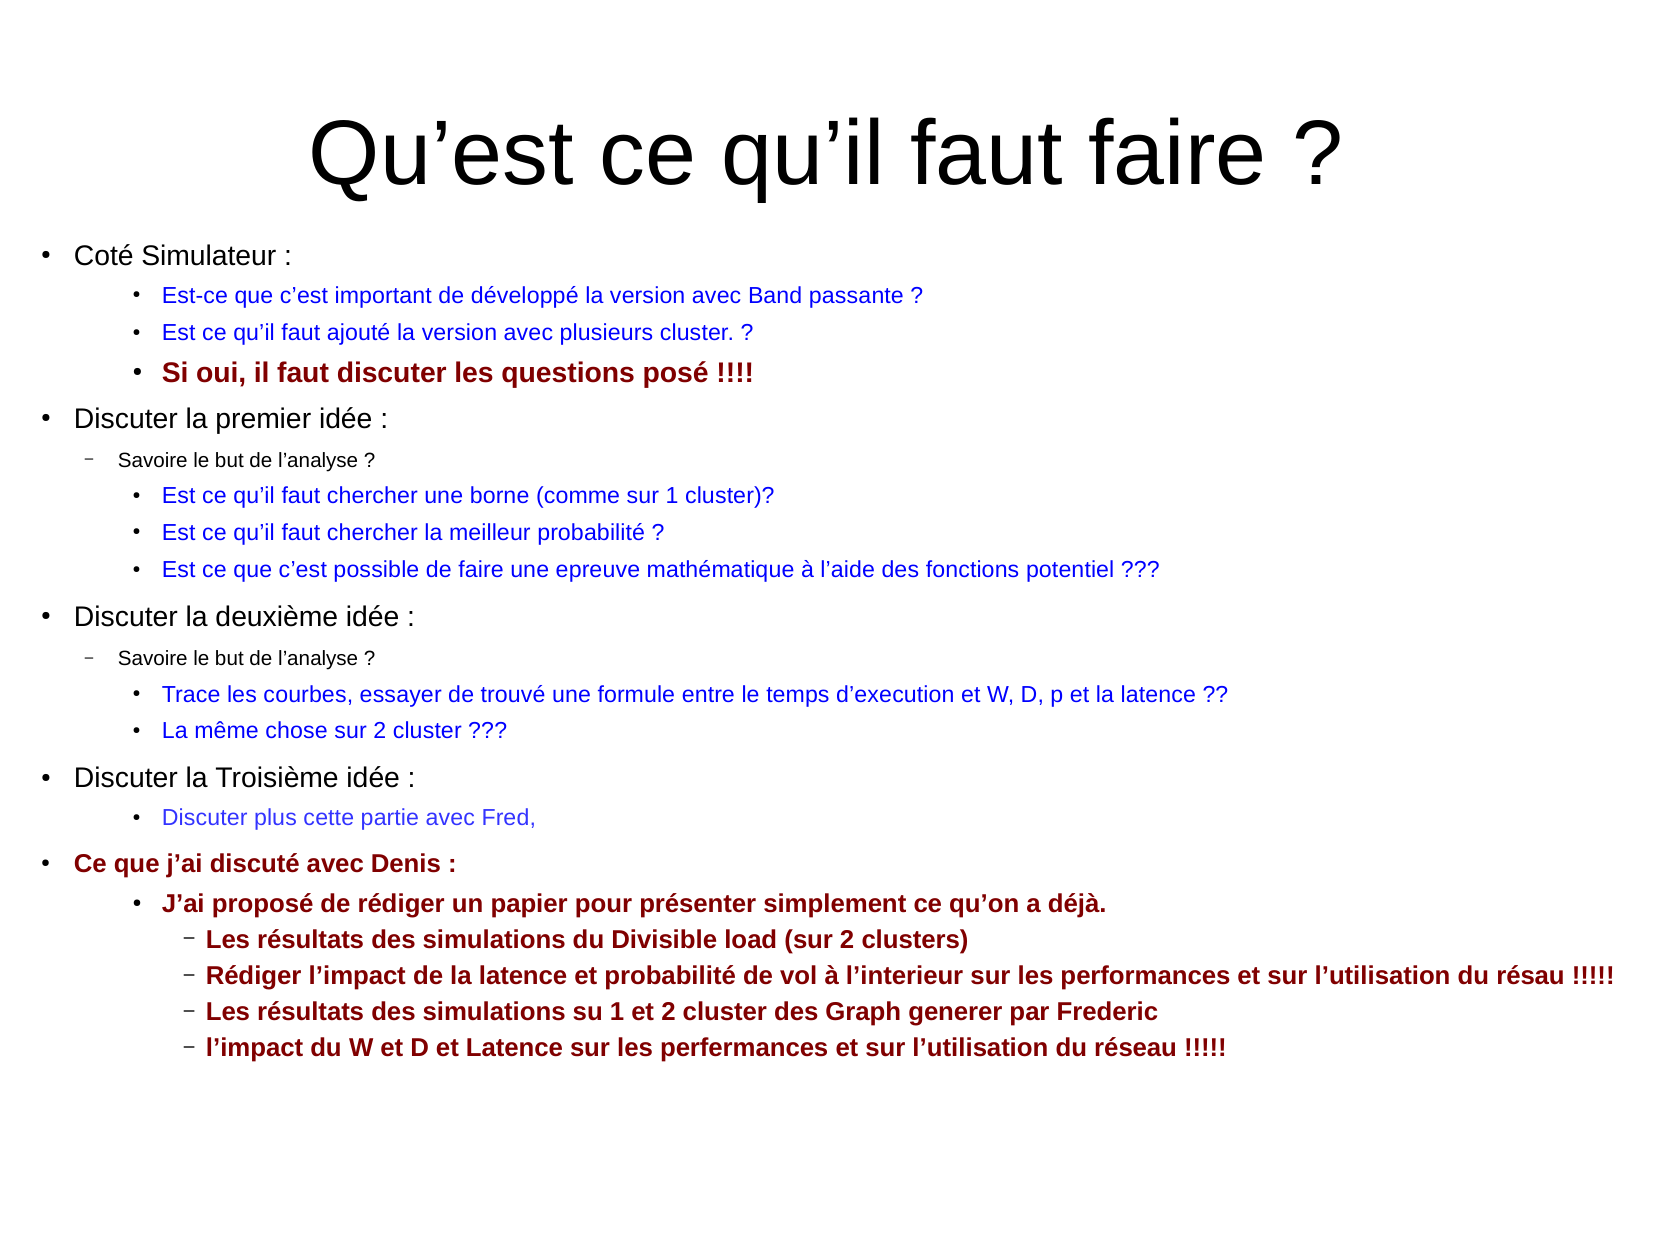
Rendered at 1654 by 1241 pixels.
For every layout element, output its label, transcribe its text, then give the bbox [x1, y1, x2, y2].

list Coté Simulateur : Est-ce que c’est important de développé la version avec Band passante ? Est ce qu’il faut ajouté la version avec plusieurs cluster. ? Si oui, il faut discuter les questions posé !!!! Discuter la premier idée : Savoire le but de l’analyse ? Est ce qu’il faut chercher une borne (comme sur 1 cluster)? Est ce qu’il faut chercher la meilleur probabilité ? Est ce que c’est possible de faire une epreuve mathématique à l’aide des fonctions potentiel ??? Discuter la deuxième idée : Savoire le but de l’analyse ? Trace les courbes, essayer de trouvé une formule entre le temps d’execution et W, D, p et la latence ?? La même chose sur 2 cluster ??? Discuter la Troisième idée : Discuter plus cette partie avec Fred, Ce que j’ai discuté avec Denis : J’ai proposé de rédiger un papier pour présenter simplement ce qu’on a déjà. Les résultats des simulations du Divisible load (sur 2 clusters) Rédiger l’impact de la latence et probabilité de vol à l’interieur sur les performances et sur l’utilisation du résau !!!!! Les résultats des simulations su 1 et 2 cluster des Graph generer par Frederic l’impact du W et D et Latence sur les perfermances et sur l’utilisation du réseau !!!!! [30, 240, 1651, 1066]
title Qu’est ce qu’il faut faire ? [82, 49, 1571, 257]
